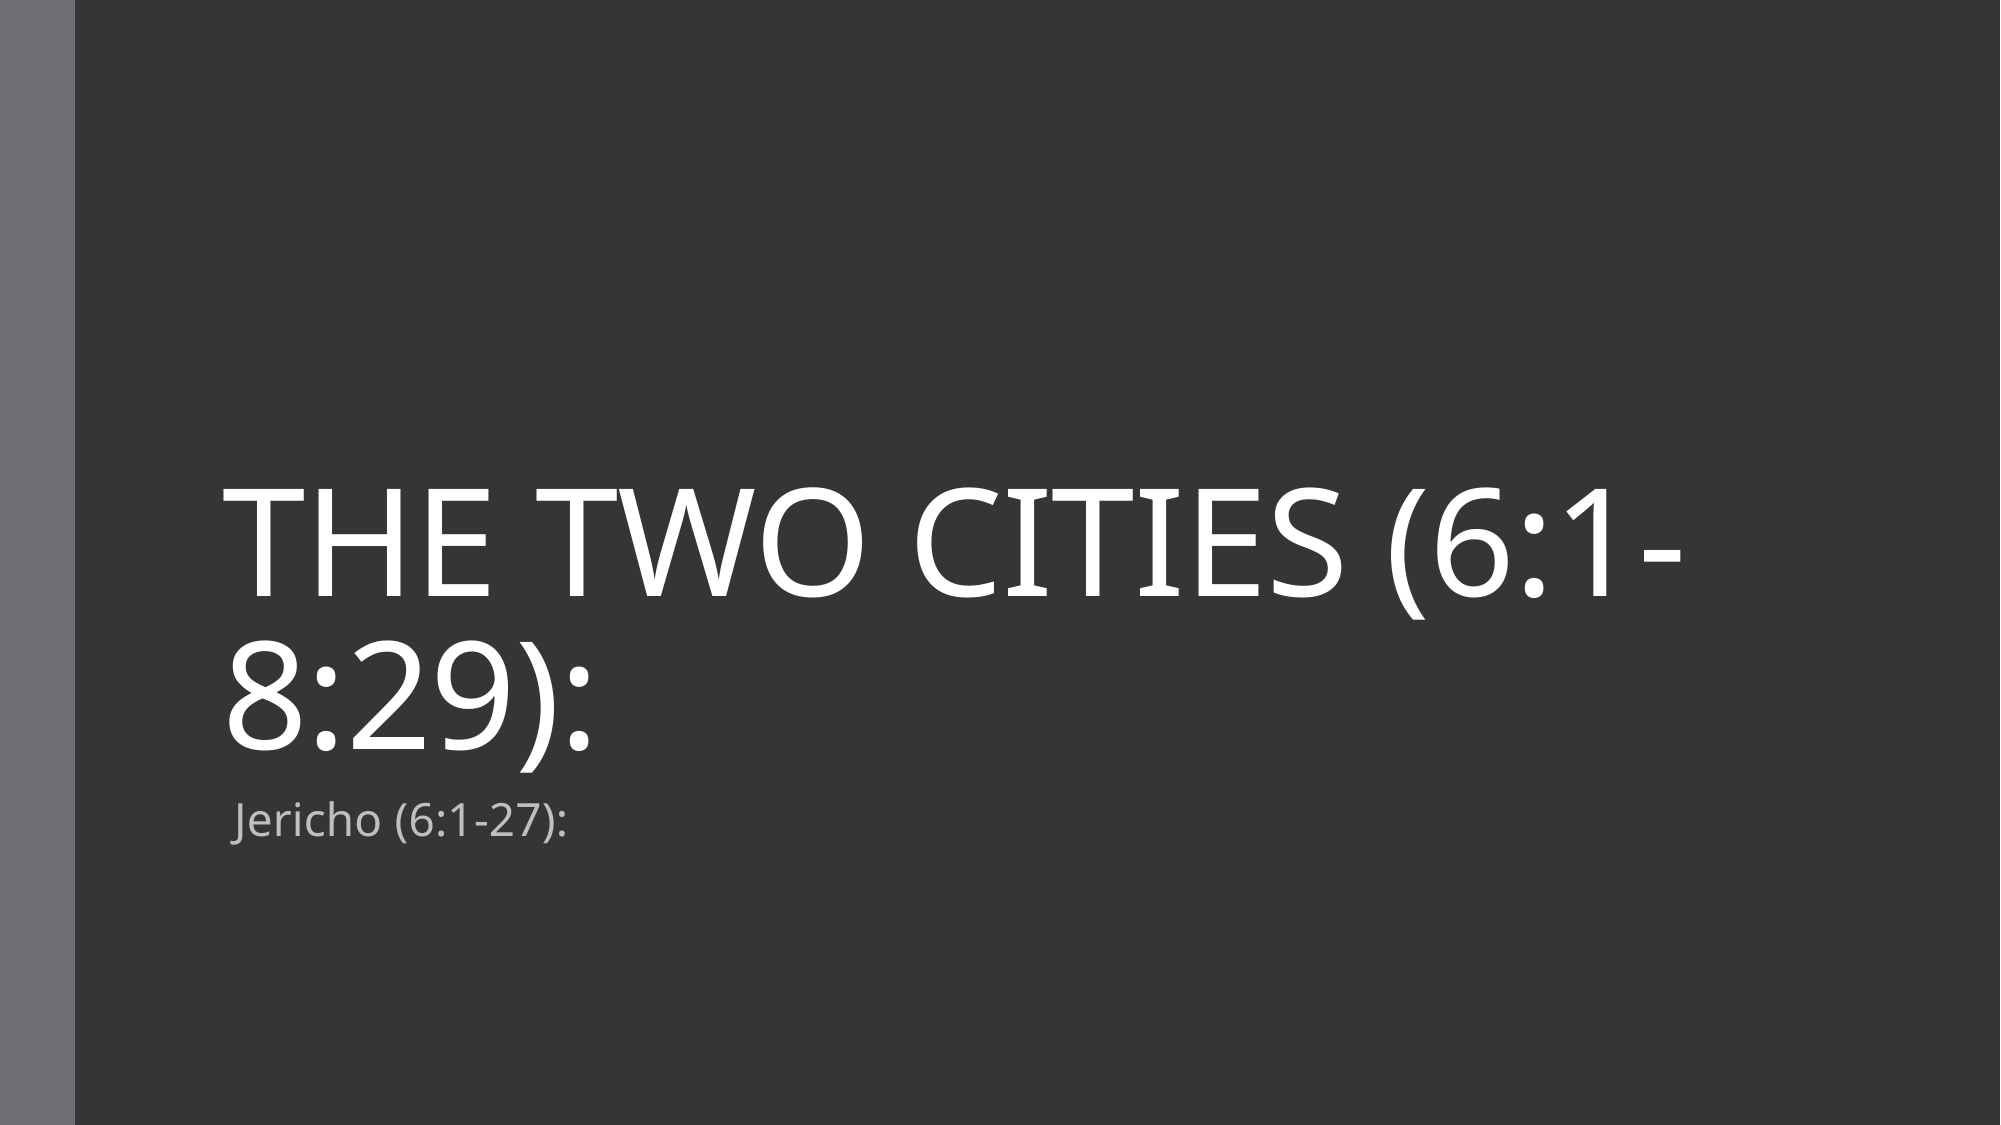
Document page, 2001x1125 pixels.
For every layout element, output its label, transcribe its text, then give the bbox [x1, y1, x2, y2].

subtitle Jericho (6:1-27): [206, 787, 1752, 1066]
title THE TWO CITIES (6:1-8:29): [206, 124, 1752, 787]
